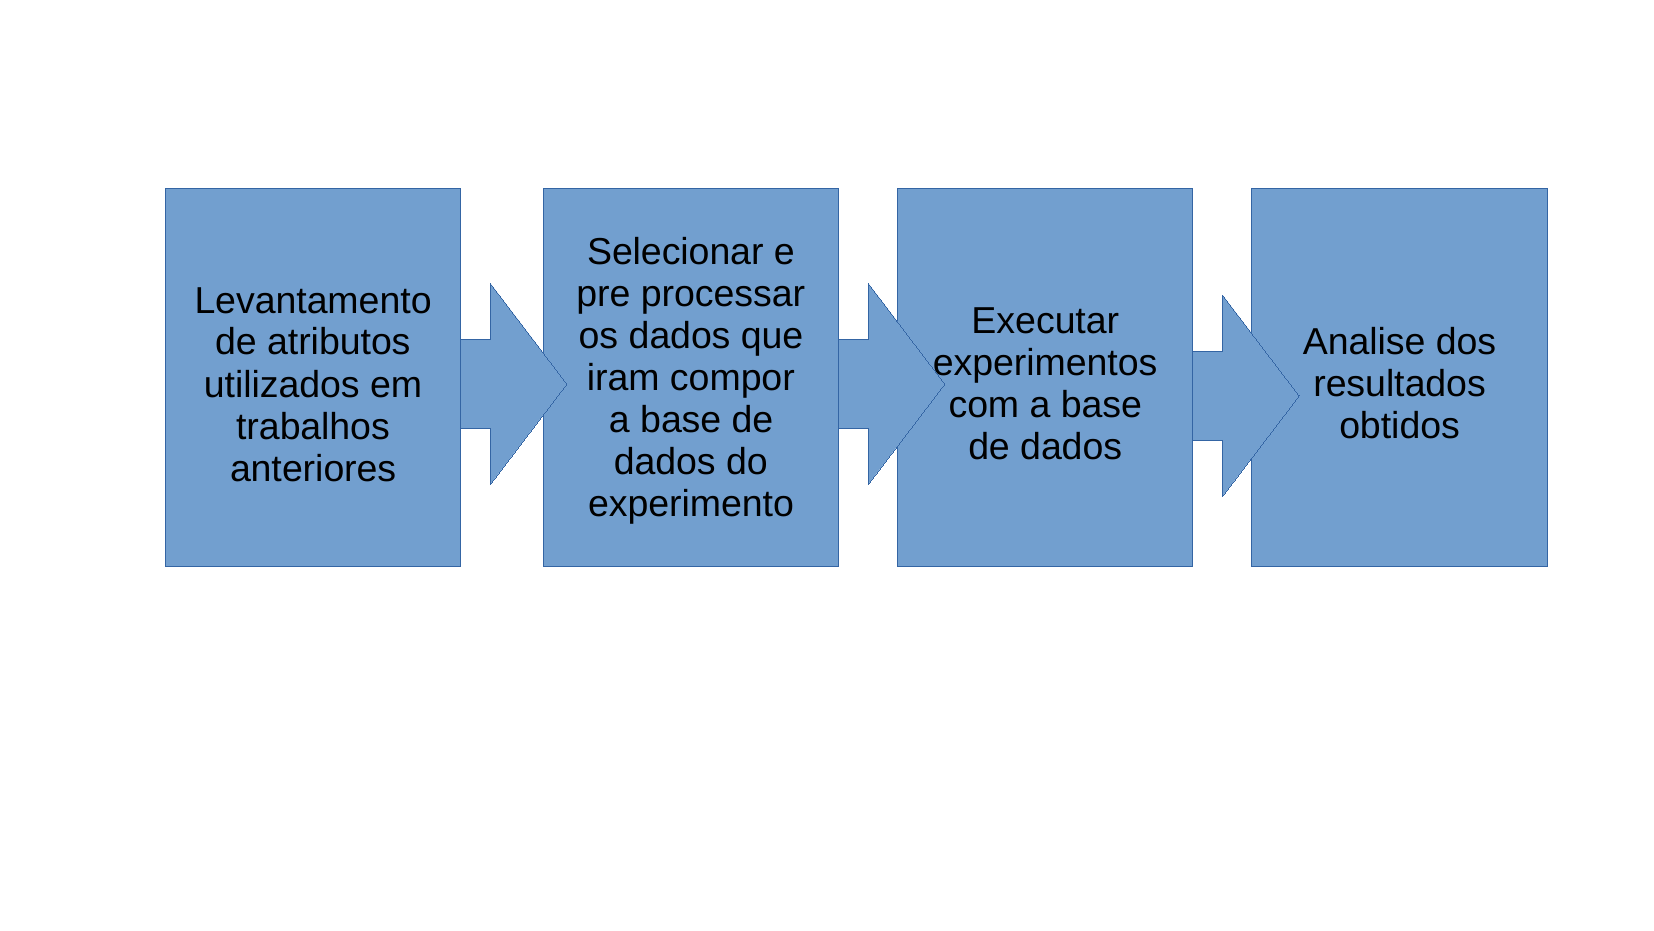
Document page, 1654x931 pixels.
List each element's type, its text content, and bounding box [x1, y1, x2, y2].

text_box Executar experimentos com a base de dados [915, 271, 1176, 497]
text_box Selecionar e pre processar os dados que iram compor a base de dados do experimento [561, 222, 821, 532]
text_box Levantamento de atributos utilizados em trabalhos anteriores [177, 271, 449, 497]
text_box [165, 188, 1548, 567]
text_box Analise dos resultados obtidos [1269, 271, 1530, 497]
